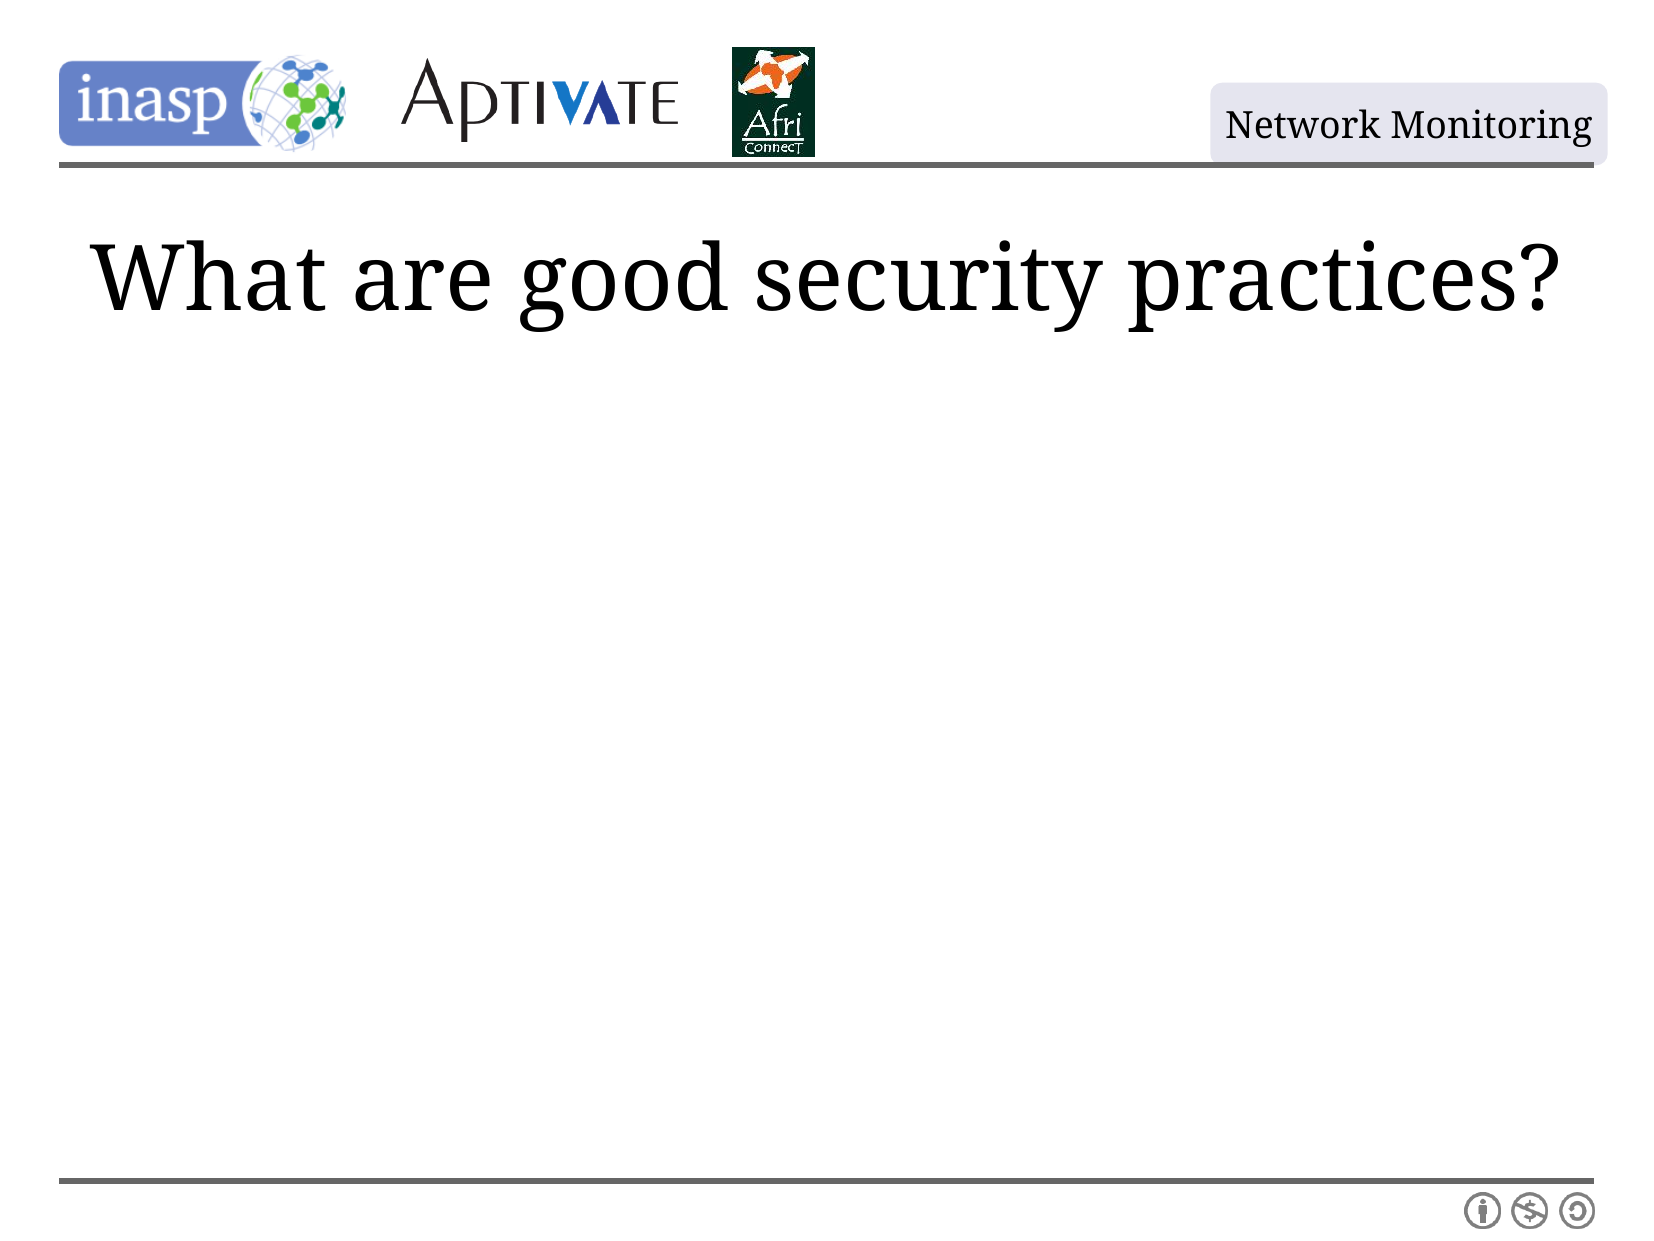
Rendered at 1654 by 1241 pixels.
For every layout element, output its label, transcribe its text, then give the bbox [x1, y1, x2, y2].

picture [1559, 1192, 1595, 1229]
title What are good security practices? [59, 212, 1595, 343]
picture [1464, 1192, 1501, 1229]
picture [1511, 1192, 1548, 1229]
picture [59, 47, 355, 160]
picture [732, 47, 815, 157]
picture [401, 58, 678, 142]
